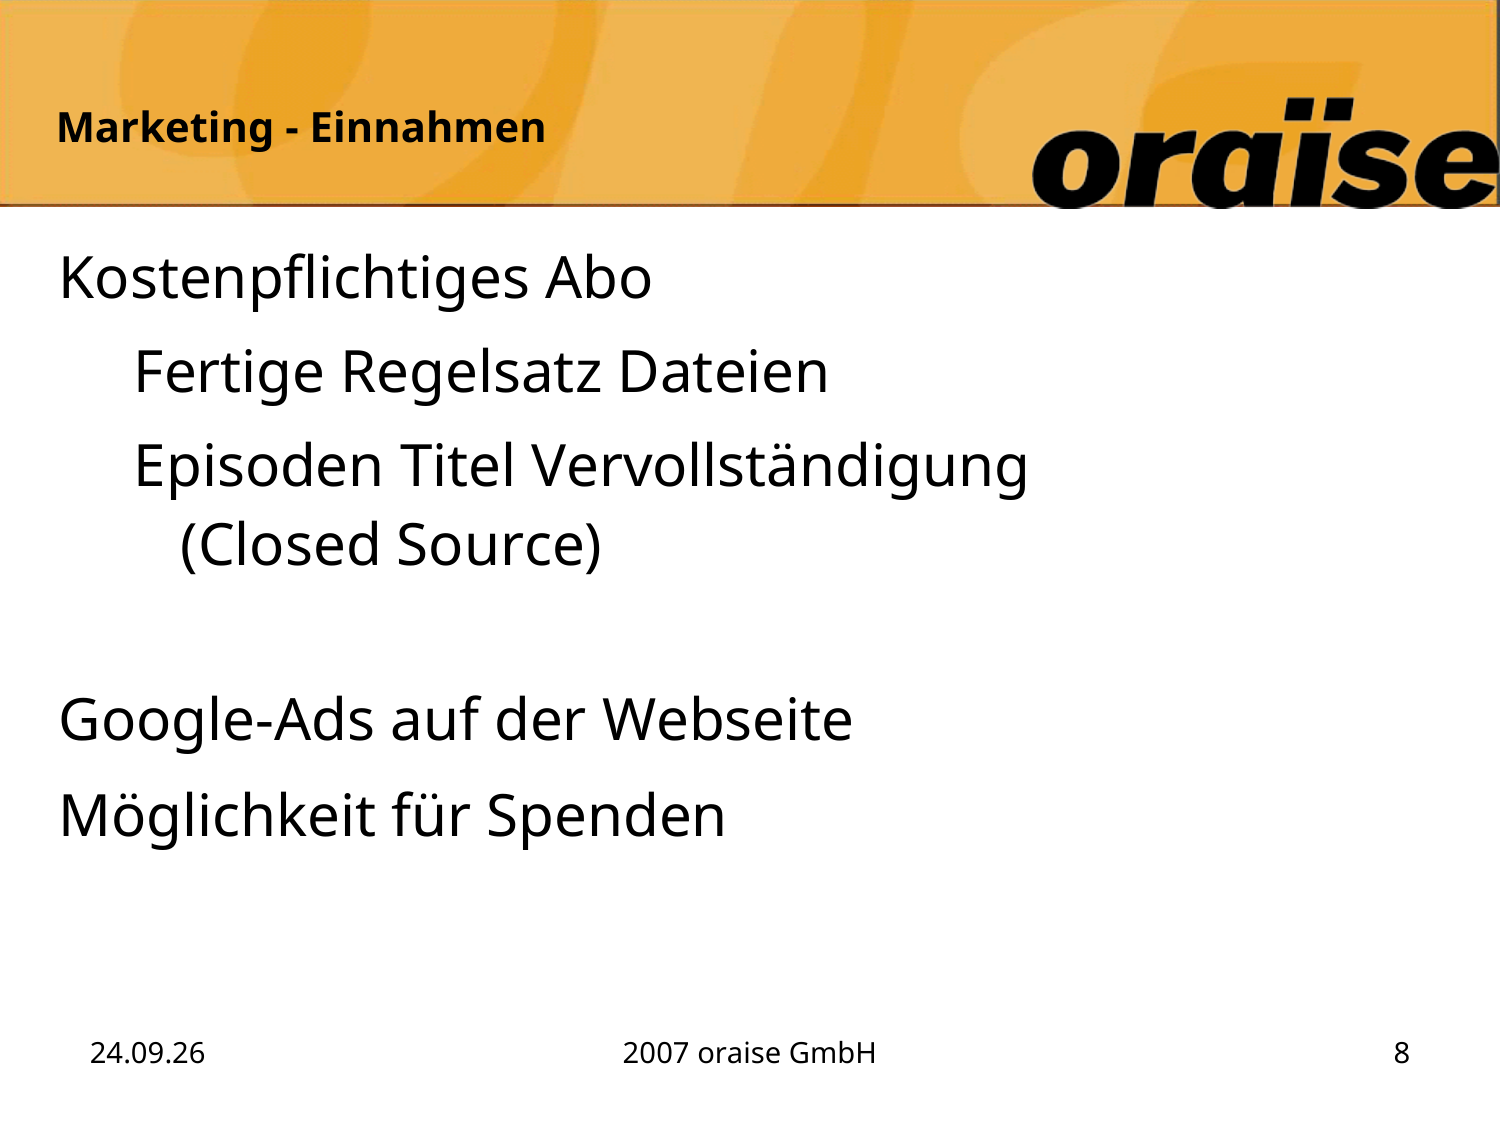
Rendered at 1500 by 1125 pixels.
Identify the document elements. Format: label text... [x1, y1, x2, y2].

chart [0, 0, 1500, 207]
list Kostenpflichtiges Abo Fertige Regelsatz Dateien Episoden Titel Vervollständigung (Closed Source) Google-Ads auf der Webseite Möglichkeit für Spenden [59, 236, 1410, 964]
text_box Marketing - Einnahmen [41, 90, 975, 163]
picture [1032, 97, 1500, 209]
